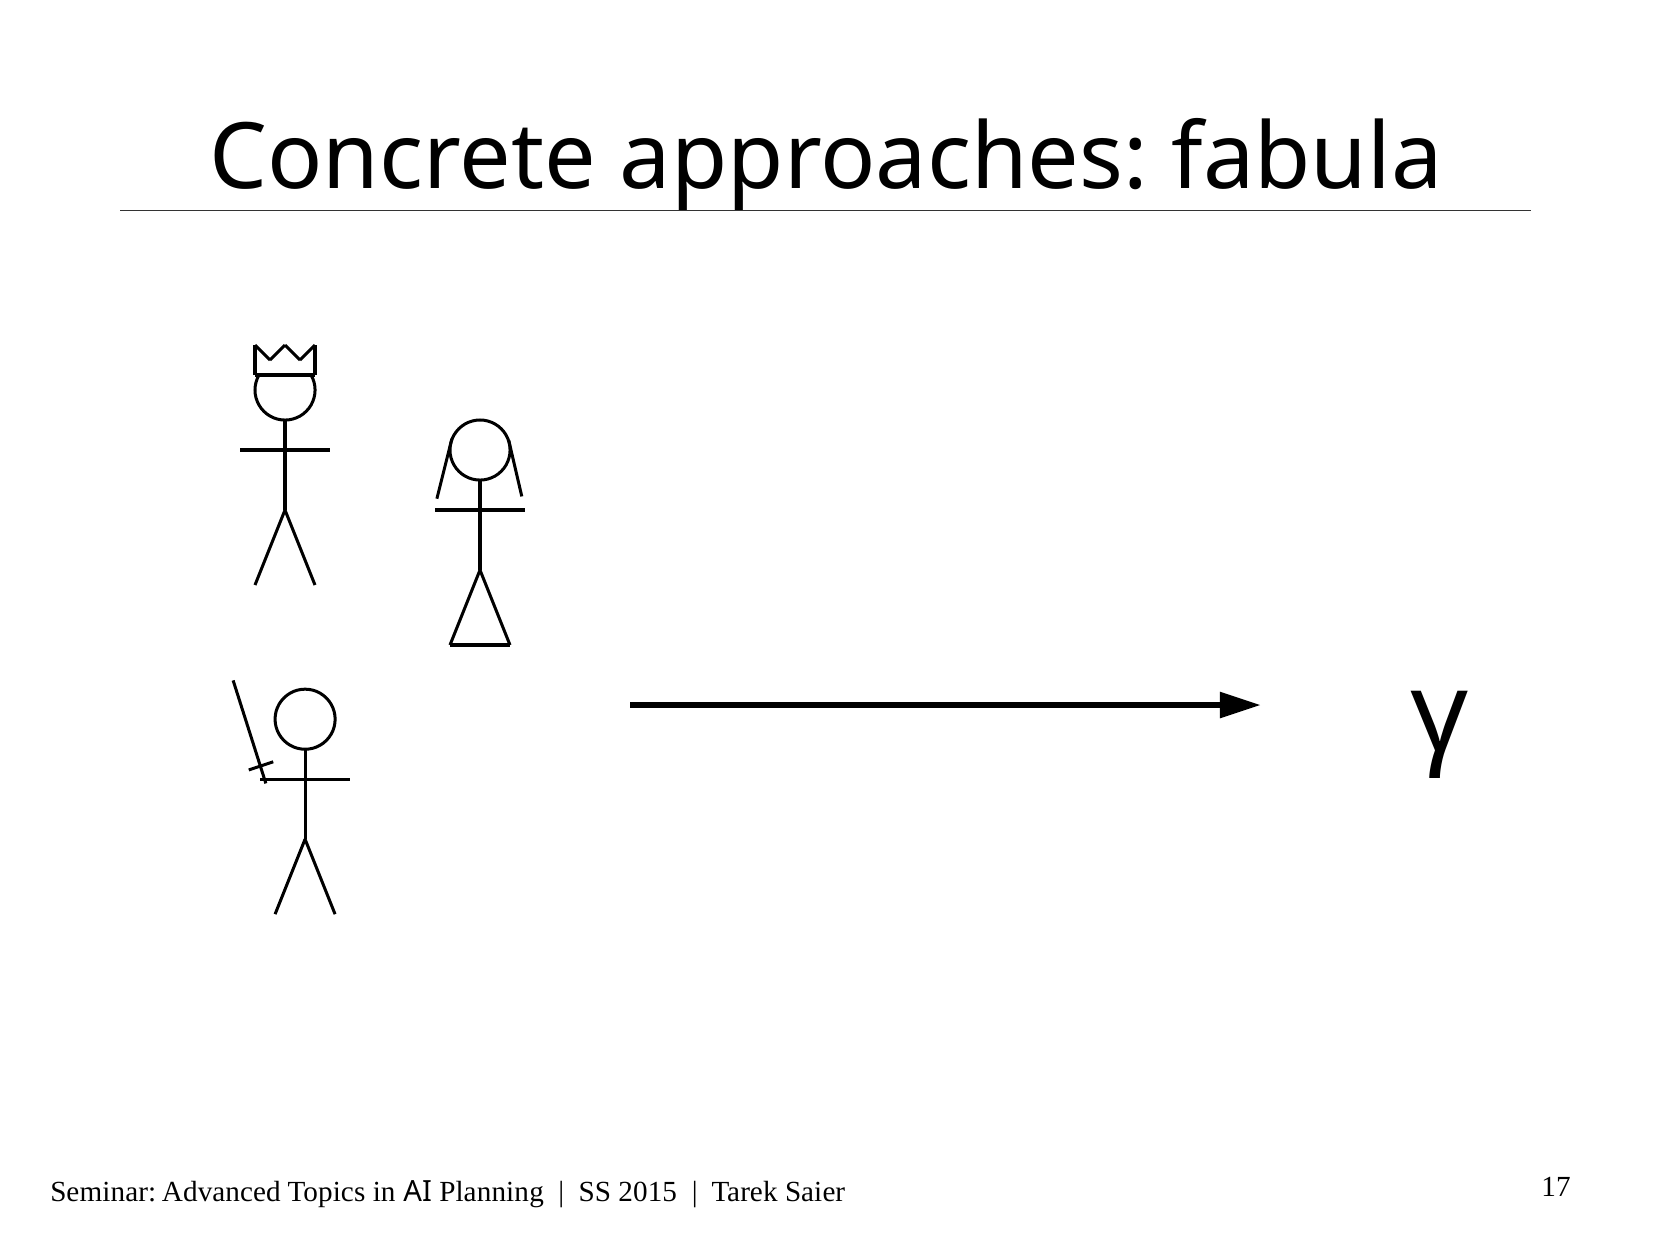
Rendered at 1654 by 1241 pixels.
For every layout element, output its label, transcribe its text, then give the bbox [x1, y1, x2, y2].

title Concrete approaches: fabula [82, 49, 1571, 257]
text_box [289, 345, 311, 356]
text_box γ [1410, 631, 1468, 766]
text_box [257, 349, 313, 373]
text_box [259, 345, 281, 356]
